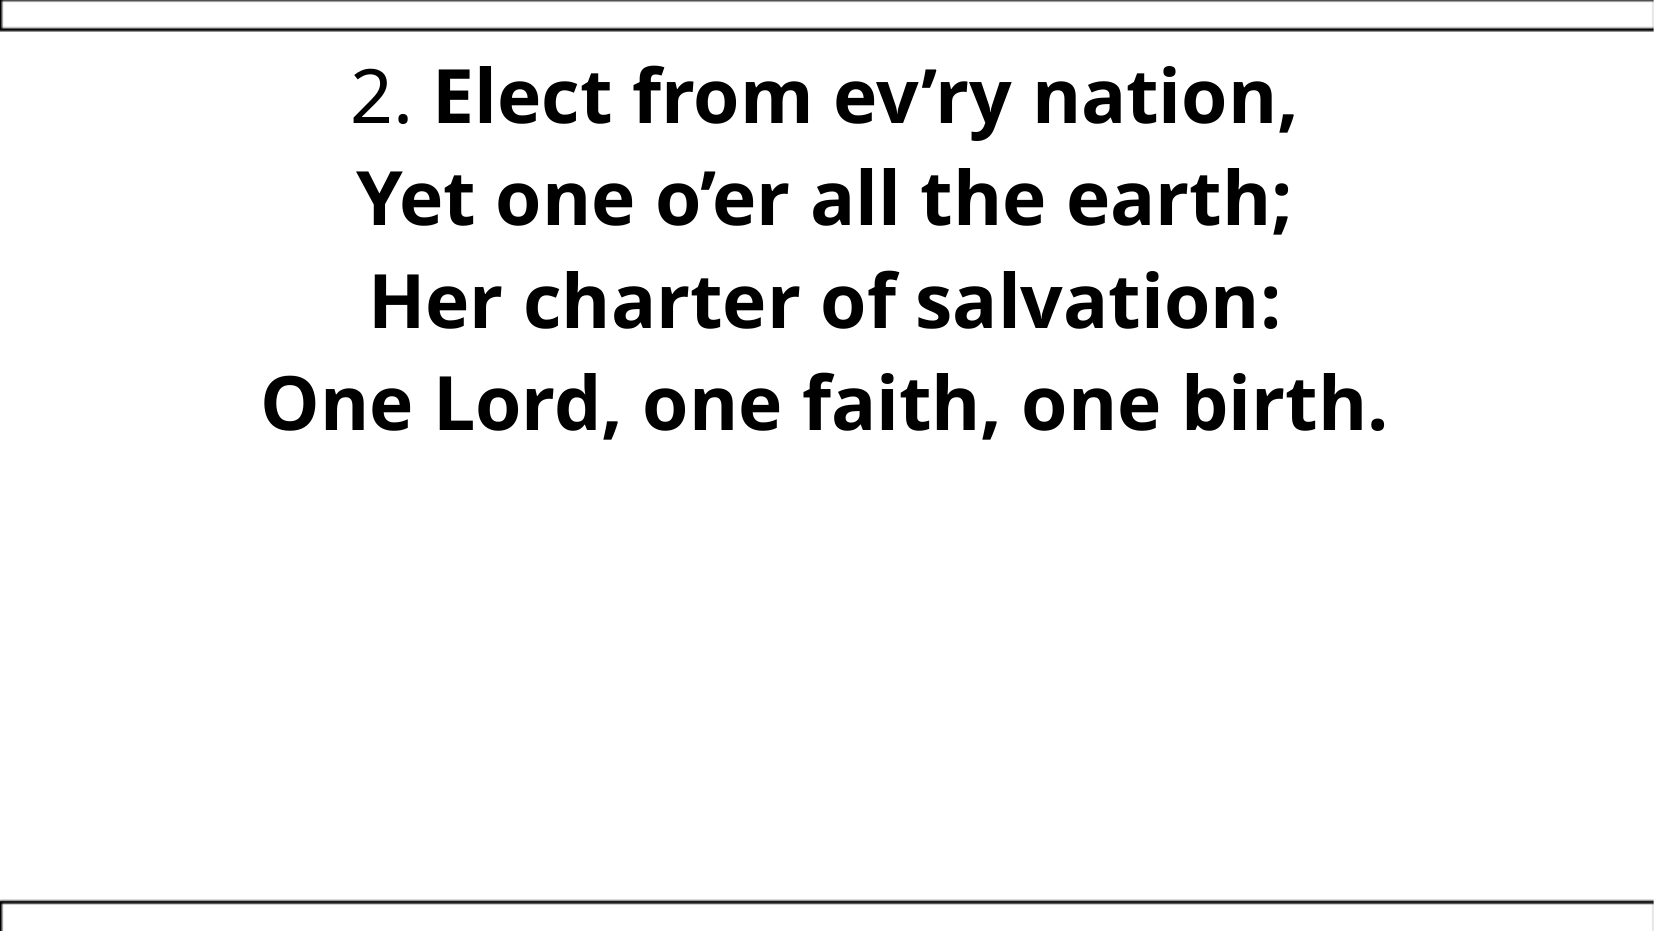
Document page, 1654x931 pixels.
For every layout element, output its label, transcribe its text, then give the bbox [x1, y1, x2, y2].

picture [0, 0, 1654, 931]
text_box 2. Elect from ev’ry nation, Yet one o’er all the earth; Her charter of salvation: One Lord, one faith, one birth. [82, 35, 1568, 451]
